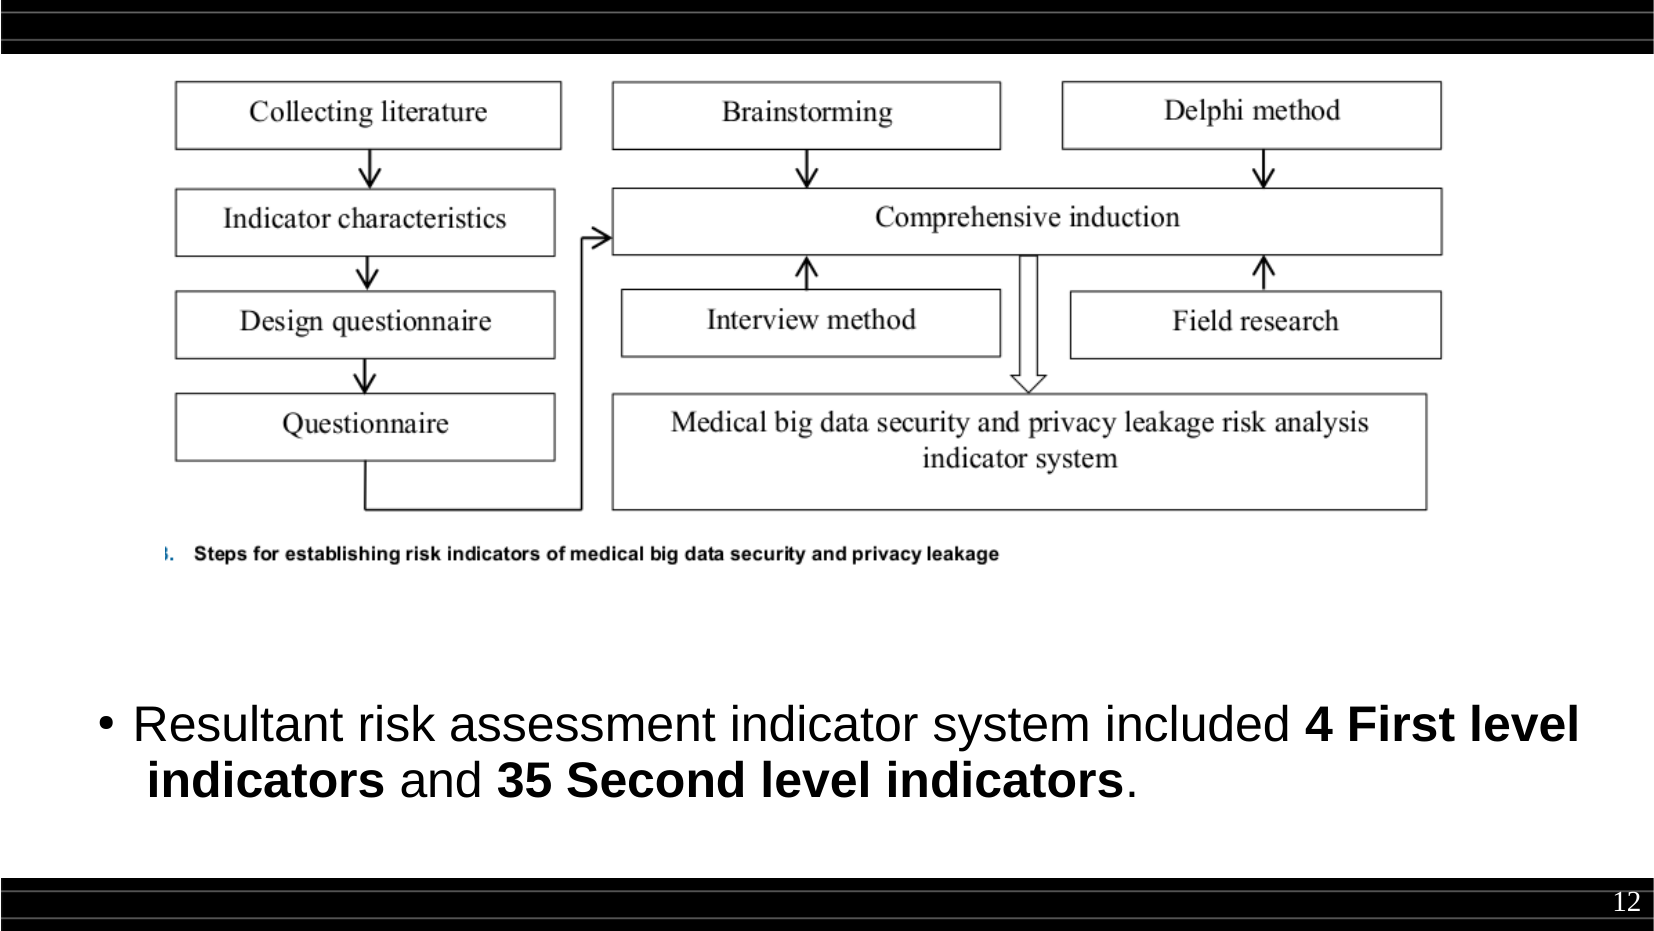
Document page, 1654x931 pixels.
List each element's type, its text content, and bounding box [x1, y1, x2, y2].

picture [1, 878, 1654, 931]
picture [1, 0, 1654, 54]
text_box Resultant risk assessment indicator system included 4 First level indicators and 35 Second level indicators. [82, 688, 1596, 815]
picture [165, 70, 1453, 573]
